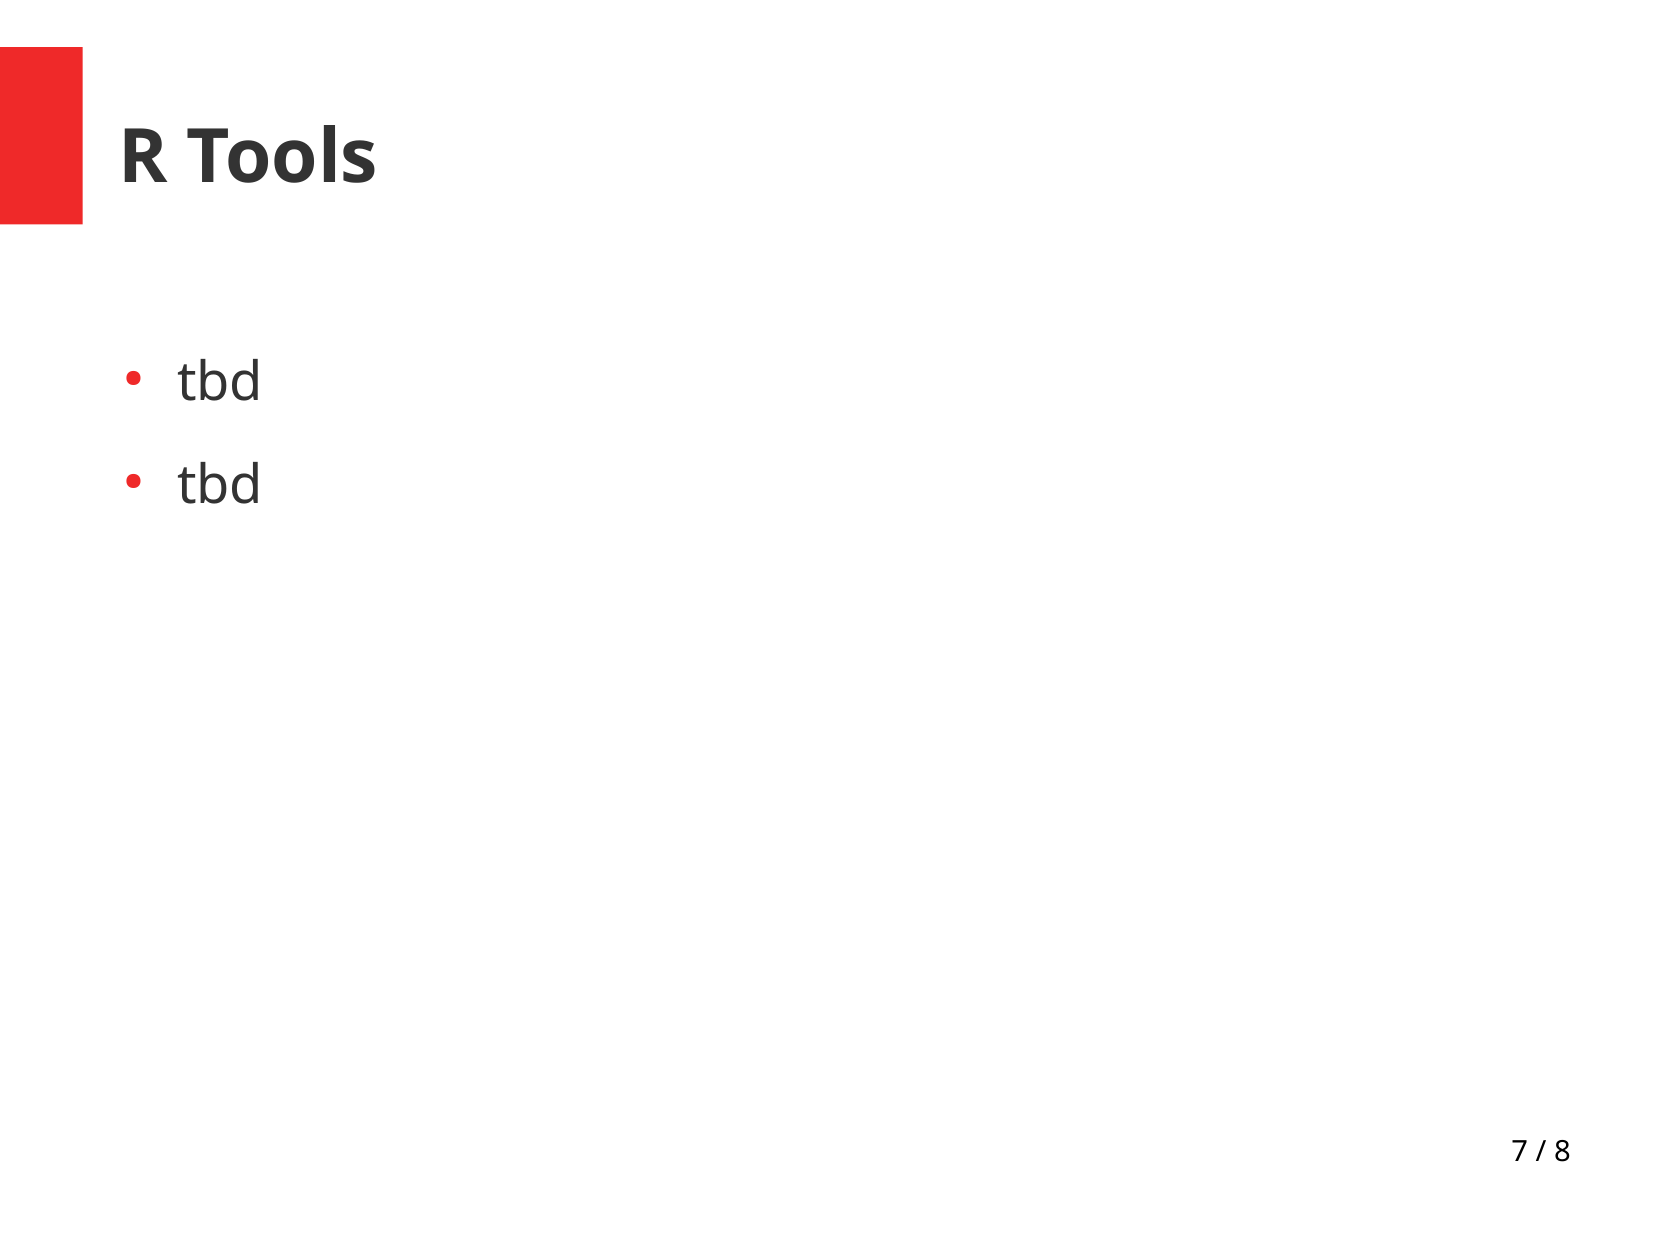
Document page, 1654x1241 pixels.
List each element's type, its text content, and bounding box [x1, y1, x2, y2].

title R Tools [118, 49, 1571, 257]
list tbd tbd [106, 342, 1524, 993]
